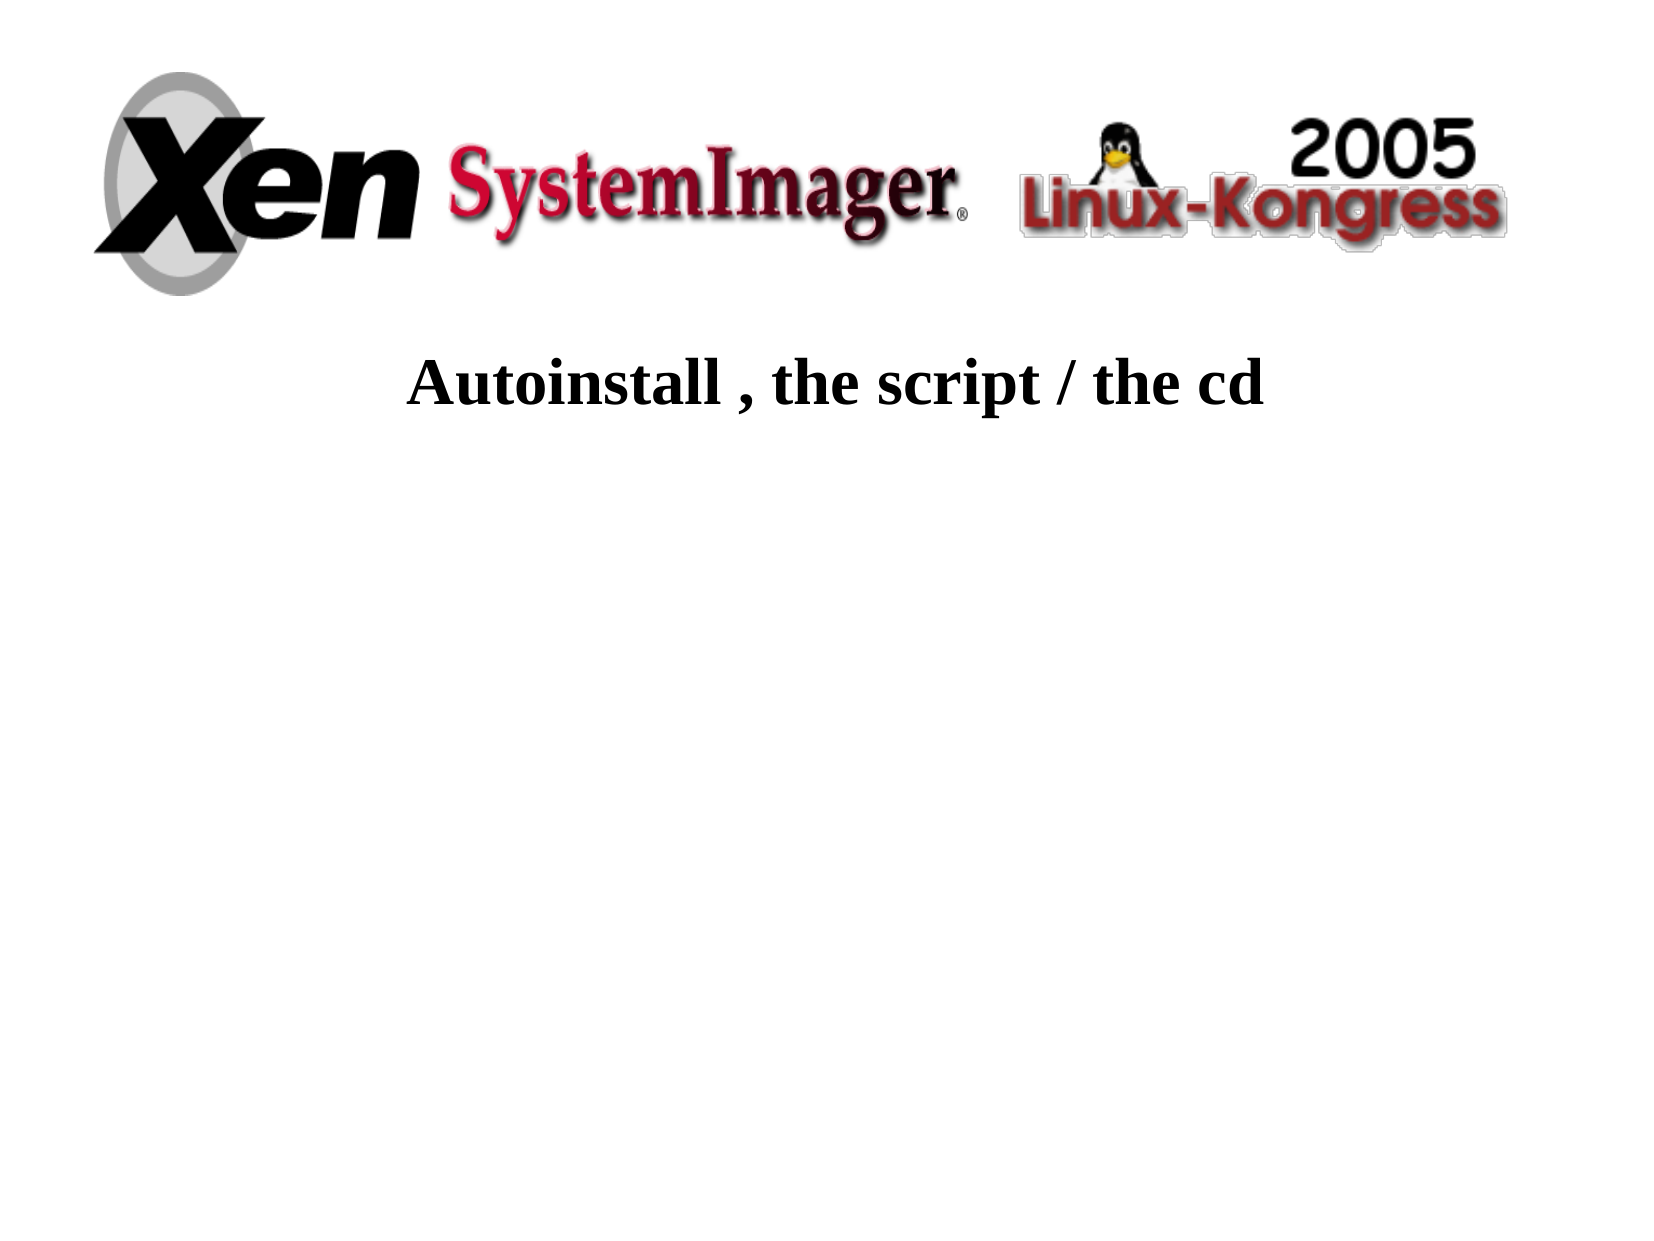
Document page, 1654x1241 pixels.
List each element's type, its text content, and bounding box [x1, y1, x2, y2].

picture [1006, 106, 1524, 265]
picture [93, 72, 420, 296]
picture [445, 132, 971, 254]
list Autoinstall , the script / the cd [121, 344, 1534, 1127]
